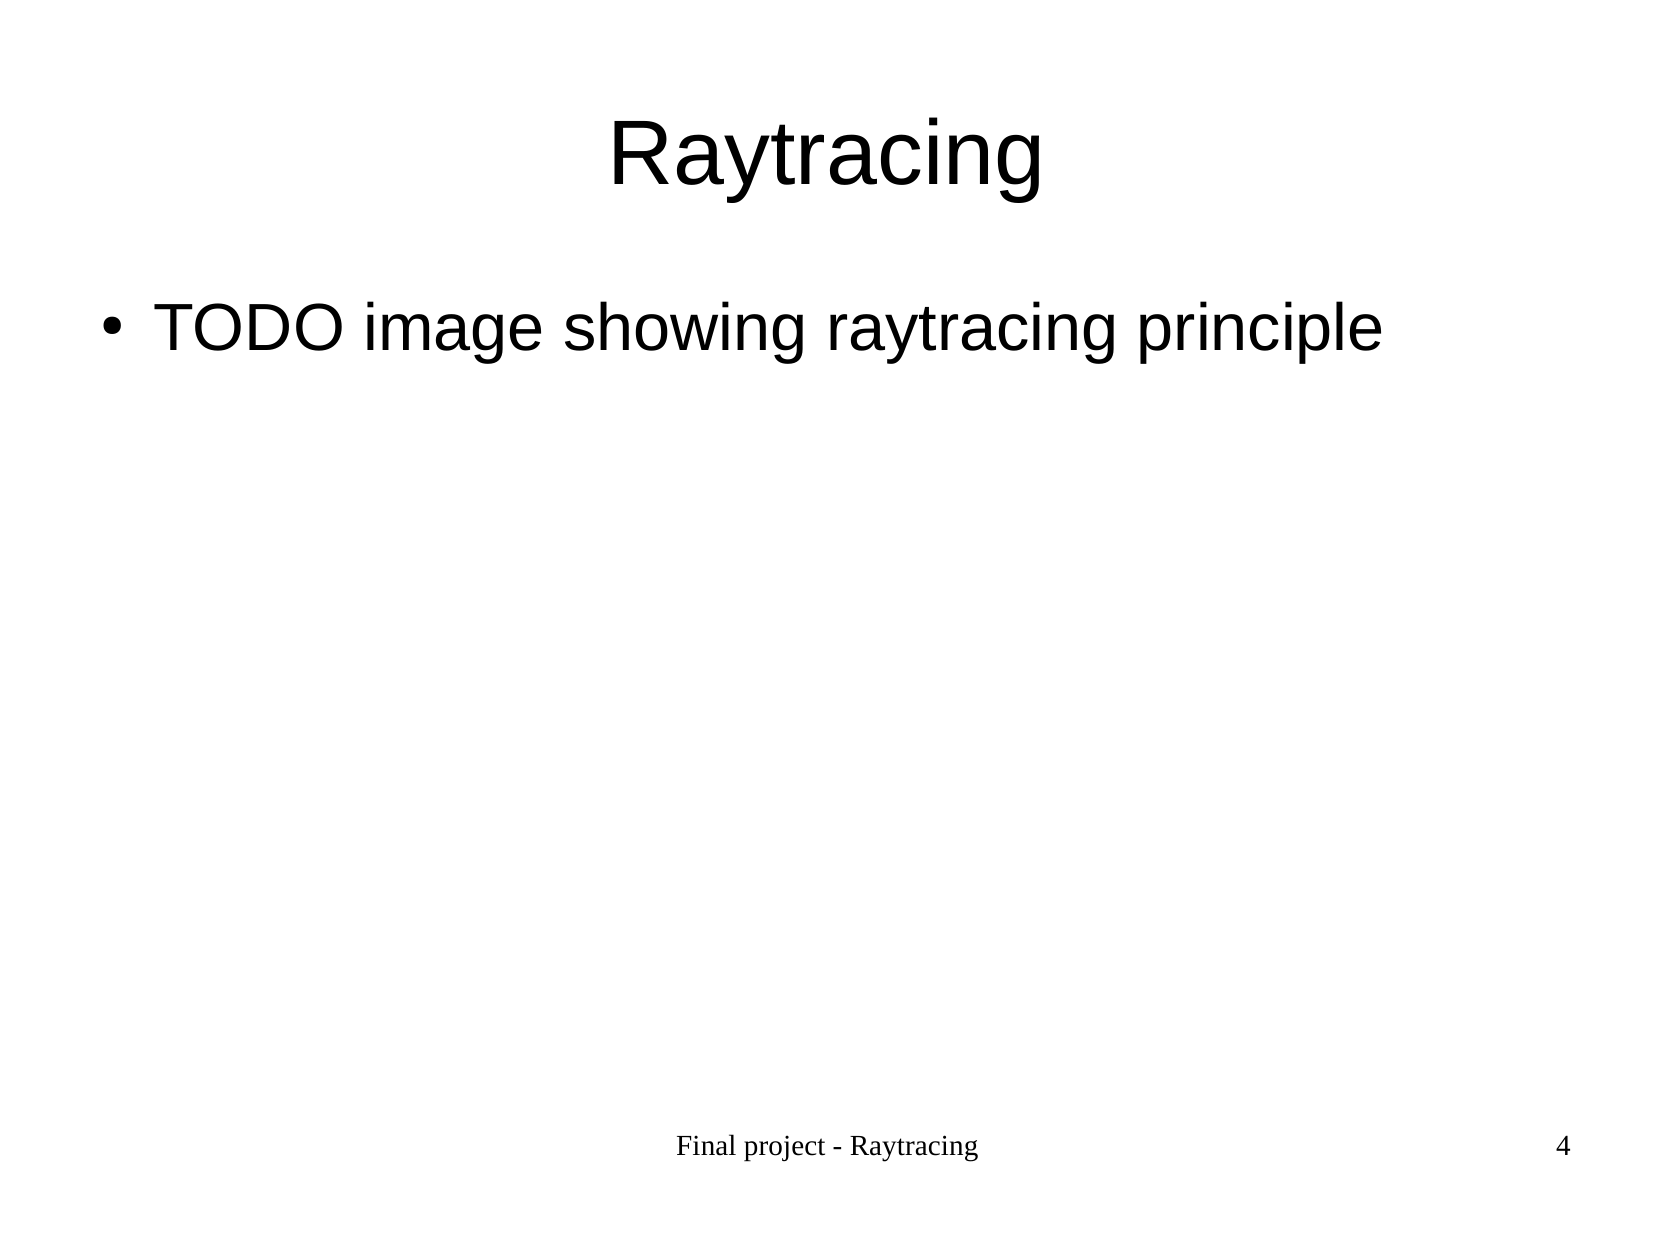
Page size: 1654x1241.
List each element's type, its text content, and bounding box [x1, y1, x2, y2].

title Raytracing [82, 49, 1571, 257]
list TODO image showing raytracing principle [82, 290, 1571, 1010]
